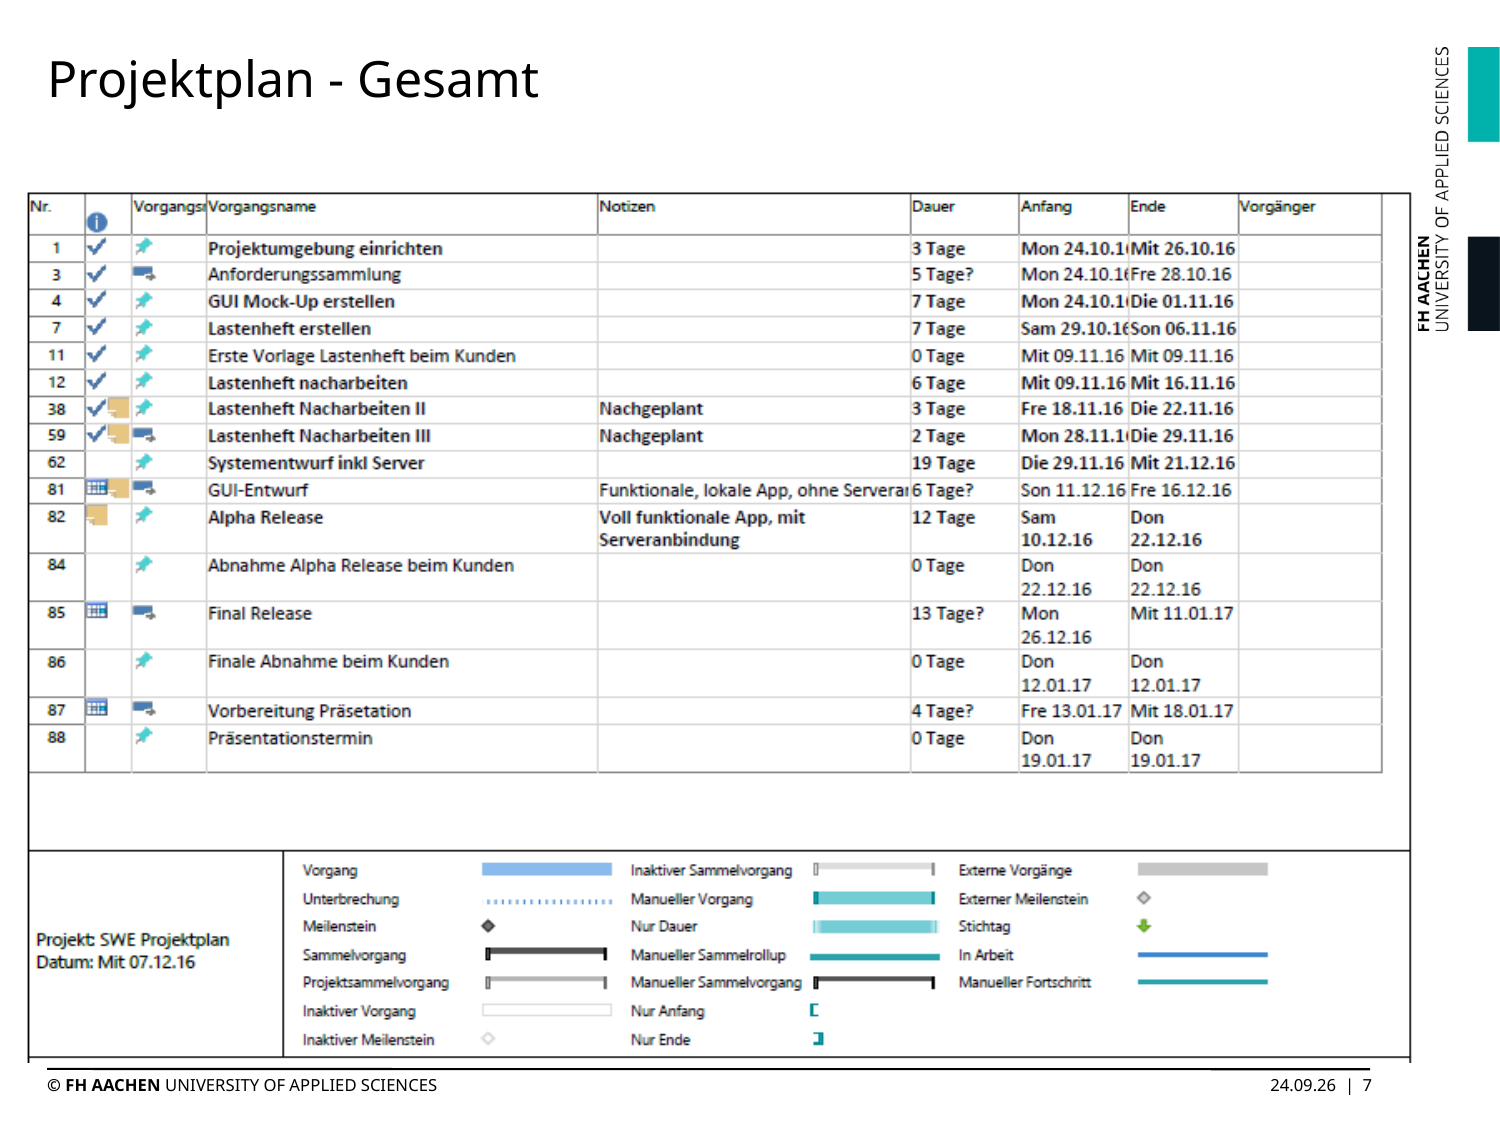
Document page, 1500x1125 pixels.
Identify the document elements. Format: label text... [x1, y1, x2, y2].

picture [23, 47, 1500, 1063]
title Projektplan - Gesamt [47, 47, 1370, 130]
